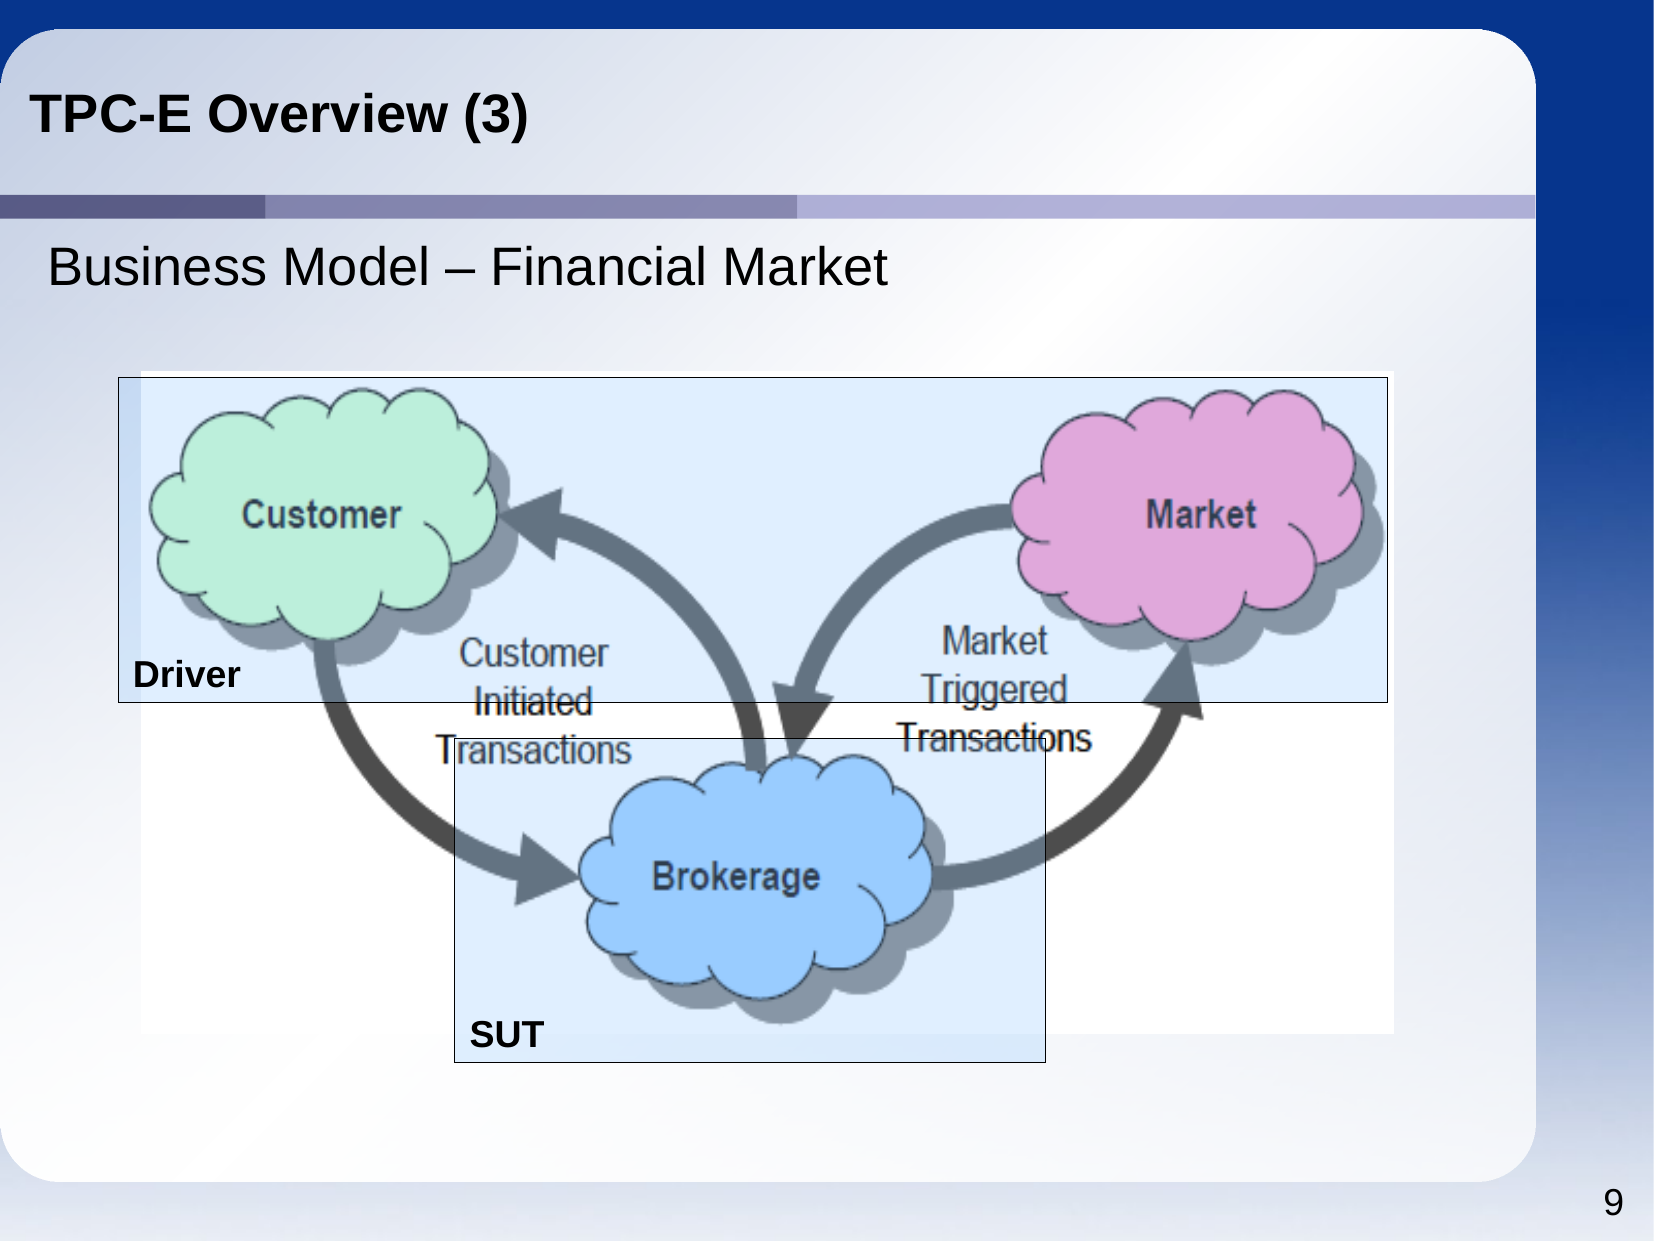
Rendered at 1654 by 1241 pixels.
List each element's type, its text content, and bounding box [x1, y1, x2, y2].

list Business Model – Financial Market [29, 236, 1506, 1152]
text_box Driver [118, 377, 1388, 703]
title TPC-E Overview (3) [29, 49, 1506, 178]
picture [141, 371, 1394, 1034]
picture [0, 0, 1654, 1241]
text_box SUT [454, 738, 1046, 1063]
